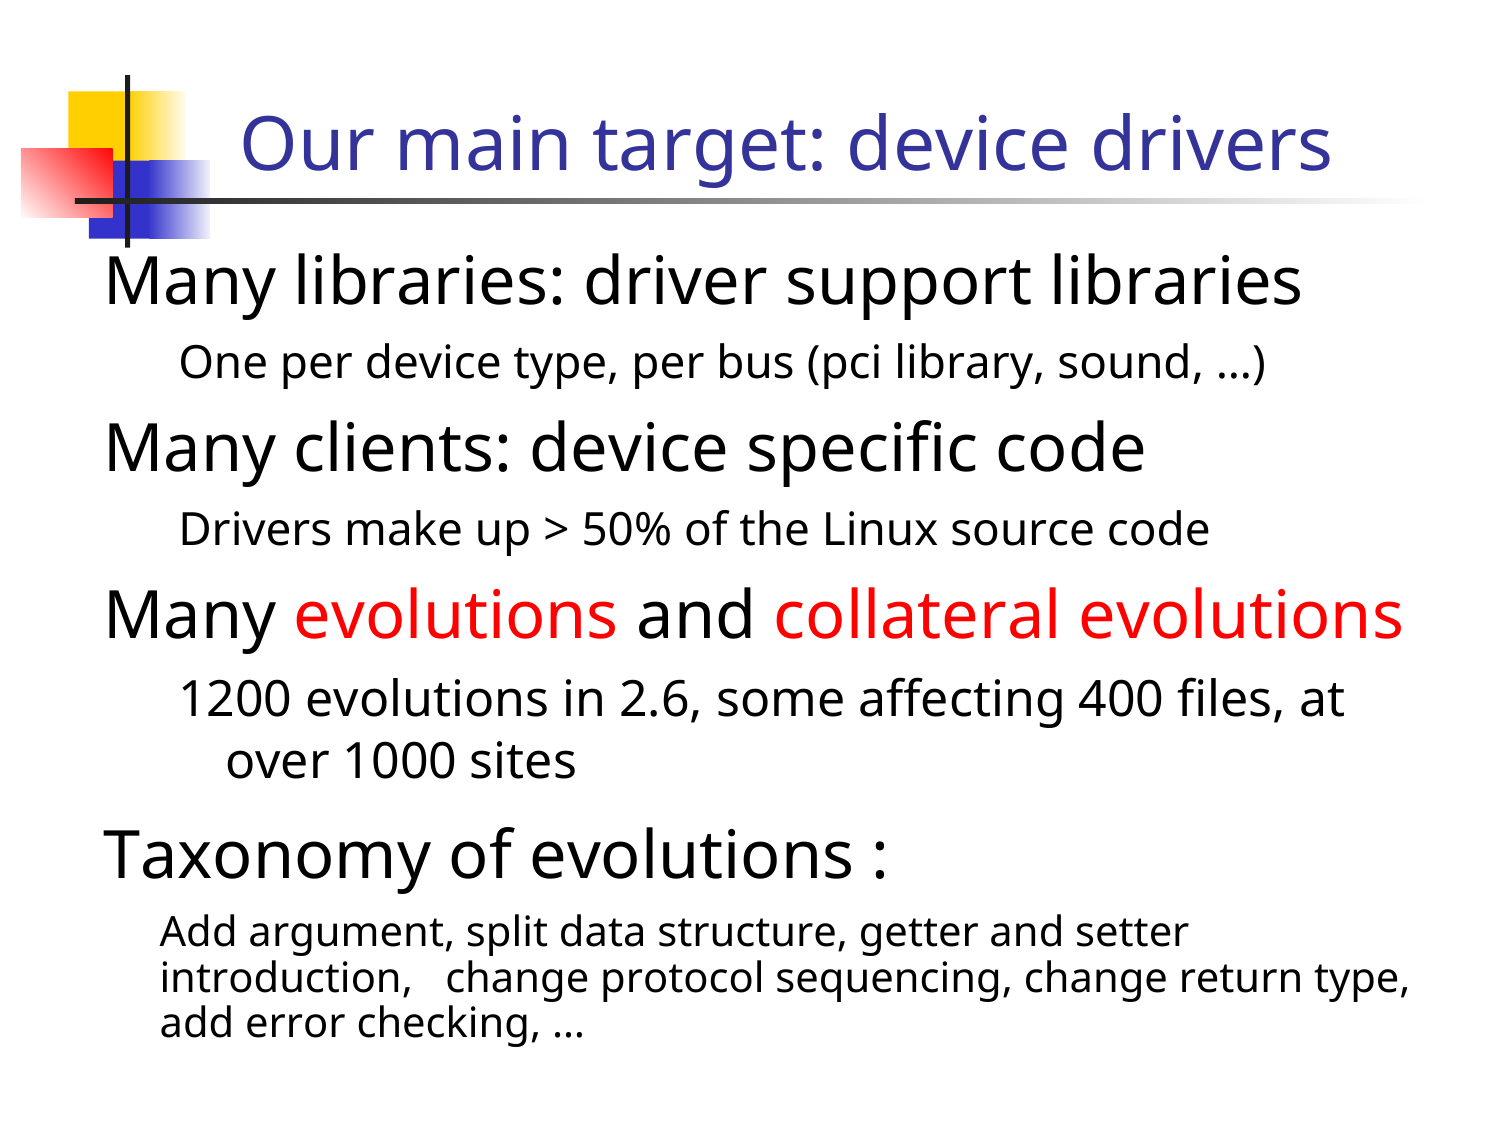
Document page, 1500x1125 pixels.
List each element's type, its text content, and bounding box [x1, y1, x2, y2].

title Our main target: device drivers [224, 12, 1500, 200]
list Many libraries: driver support libraries One per device type, per bus (pci library, sound, …) Many clients: device specific code Drivers make up > 50% of the Linux source code Many evolutions and collateral evolutions 1200 evolutions in 2.6, some affecting 400 files, at over 1000 sites Taxonomy of evolutions : Add argument, split data structure, getter and setter introduction, change protocol sequencing, change return type, add error checking, … [88, 231, 1439, 1100]
